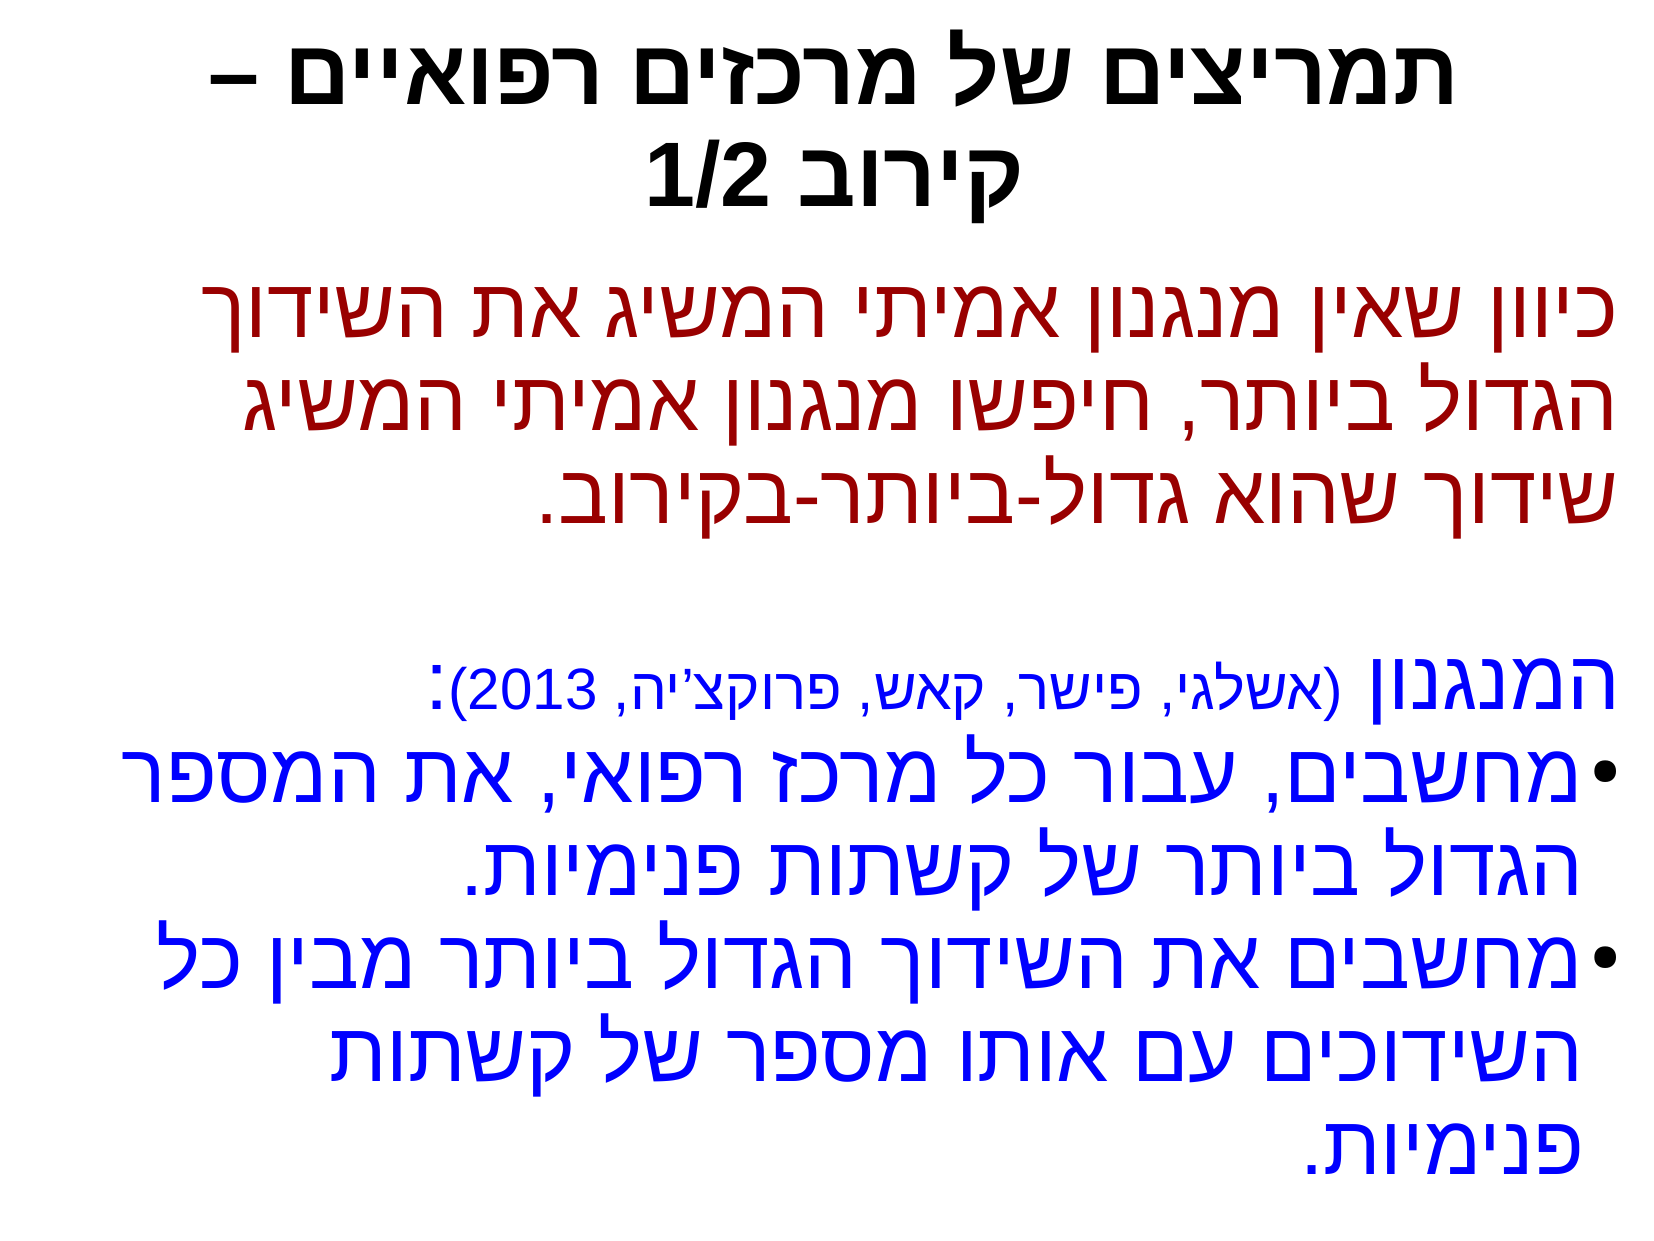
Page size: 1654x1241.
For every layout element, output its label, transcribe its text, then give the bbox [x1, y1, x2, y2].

text_box כיוון שאין מנגנון אמיתי המשיג את השידוך הגדול ביותר, חיפשו מנגנון אמיתי המשיג שידוך שהוא גדול-ביותר-בקירוב. המנגנון (אשלגי, פישר, קאש, פרוקצ’יה, 2013): מחשבים, עבור כל מרכז רפואי, את המספר הגדול ביותר של קשתות פנימיות. מחשבים את השידוך הגדול ביותר מבין כל השידוכים עם אותו מספר של קשתות פנימיות. [15, 255, 1636, 1237]
title תמריצים של מרכזים רפואיים – קירוב 1/2 [15, 21, 1654, 227]
